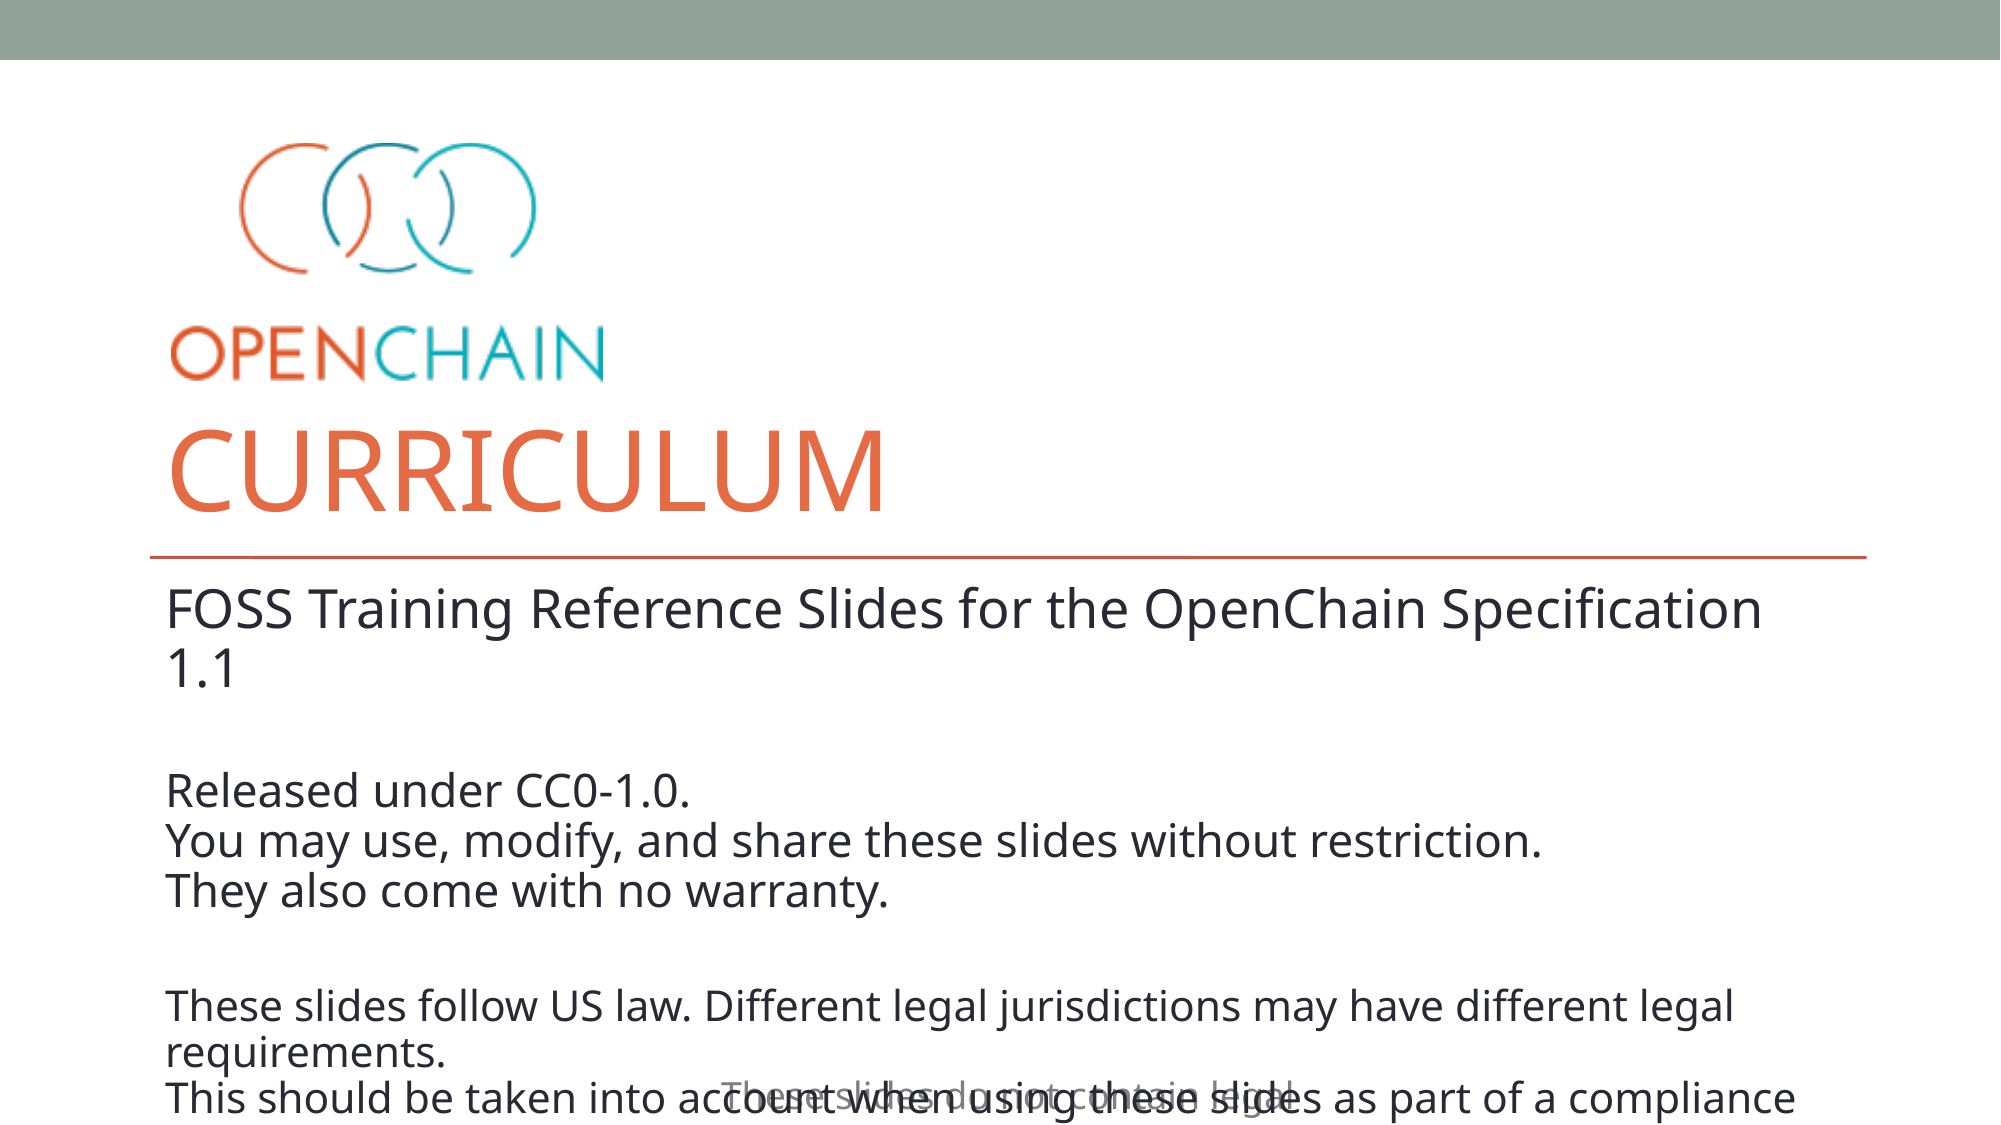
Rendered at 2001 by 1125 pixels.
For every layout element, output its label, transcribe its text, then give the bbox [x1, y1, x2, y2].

picture [171, 143, 603, 384]
subtitle FOSS Training Reference Slides for the OpenChain Specification 1.1 Released under CC0-1.0. You may use, modify, and share these slides without restriction. They also come with no warranty. These slides follow US law. Different legal jurisdictions may have different legal requirements. This should be taken into account when using these slides as part of a compliance training program. [150, 575, 1866, 1031]
title CURRICULUM [150, 224, 1867, 542]
